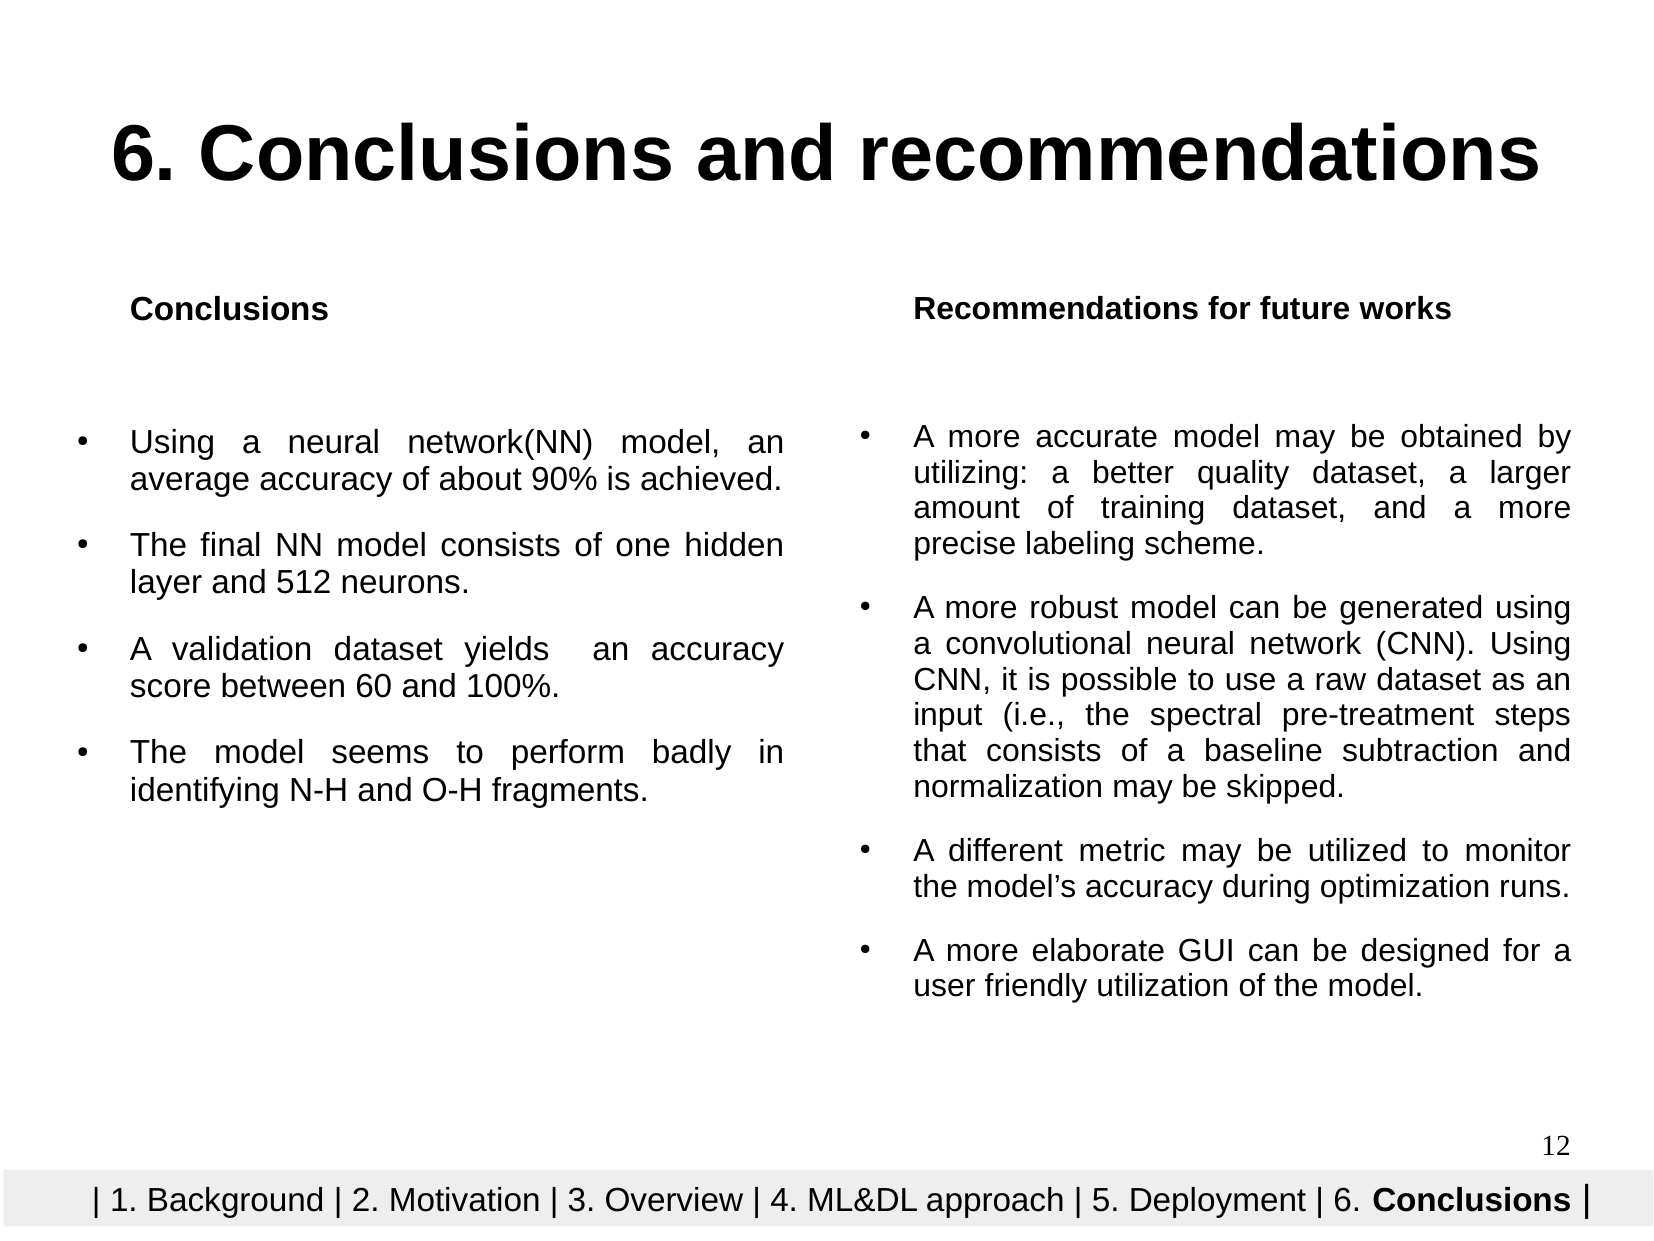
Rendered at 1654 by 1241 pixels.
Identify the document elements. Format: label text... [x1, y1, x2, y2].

list Recommendations for future works A more accurate model may be obtained by utilizing: a better quality dataset, a larger amount of training dataset, and a more precise labeling scheme. A more robust model can be generated using a convolutional neural network (CNN). Using CNN, it is possible to use a raw dataset as an input (i.e., the spectral pre-treatment steps that consists of a baseline subtraction and normalization may be skipped. A different metric may be utilized to monitor the model’s accuracy during optimization runs. A more elaborate GUI can be designed for a user friendly utilization of the model. [845, 290, 1572, 1010]
text_box | 1. Background | 2. Motivation | 3. Overview | 4. ML&DL approach | 5. Deployment | 6. Conclusions | [3, 1169, 1654, 1227]
title 6. Conclusions and recommendations [82, 49, 1571, 257]
list Conclusions Using a neural network(NN) model, an average accuracy of about 90% is achieved. The final NN model consists of one hidden layer and 512 neurons. A validation dataset yields an accuracy score between 60 and 100%. The model seems to perform badly in identifying N-H and O-H fragments. [59, 290, 786, 1010]
